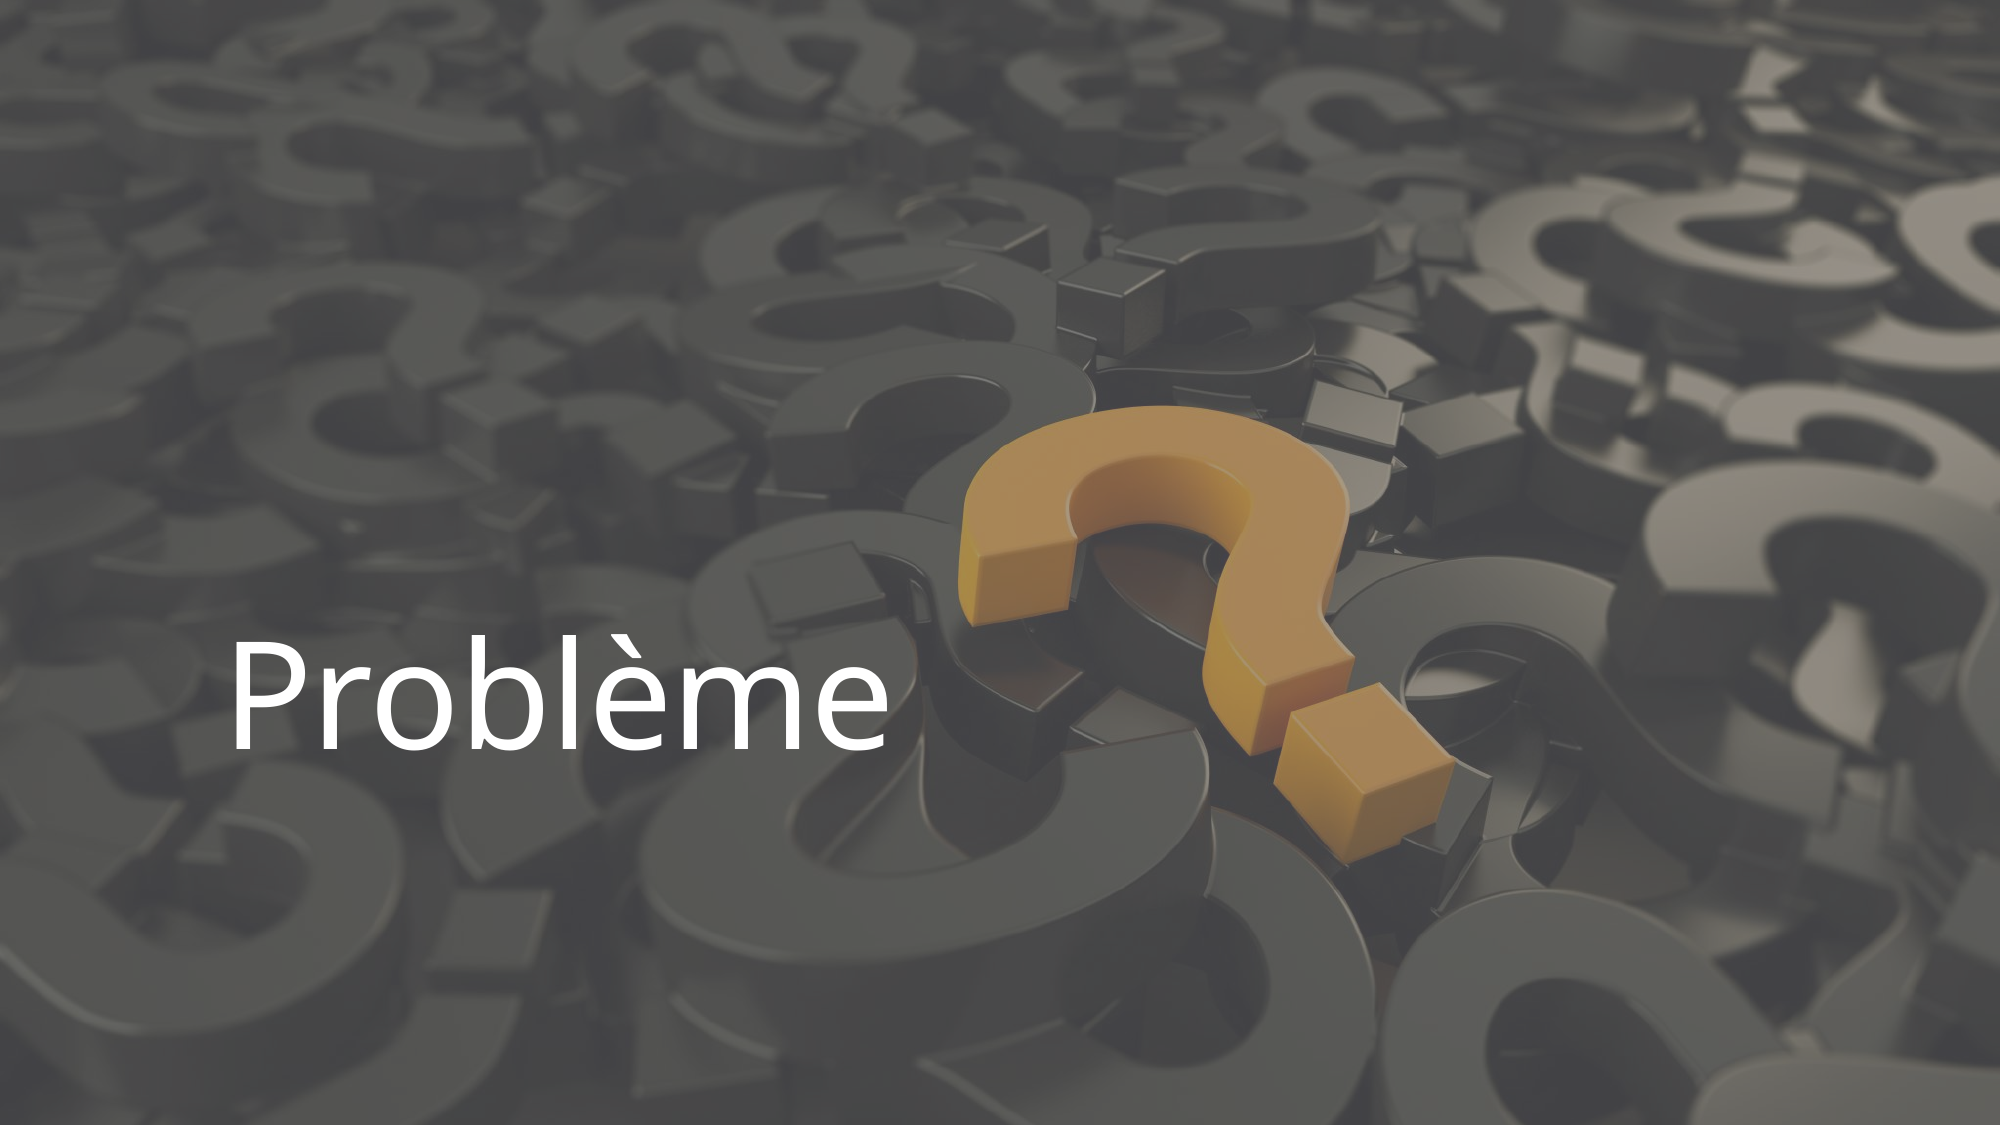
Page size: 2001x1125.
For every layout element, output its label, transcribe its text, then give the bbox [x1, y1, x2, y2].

title Problème [206, 124, 1752, 788]
picture [0, 0, 2000, 1125]
